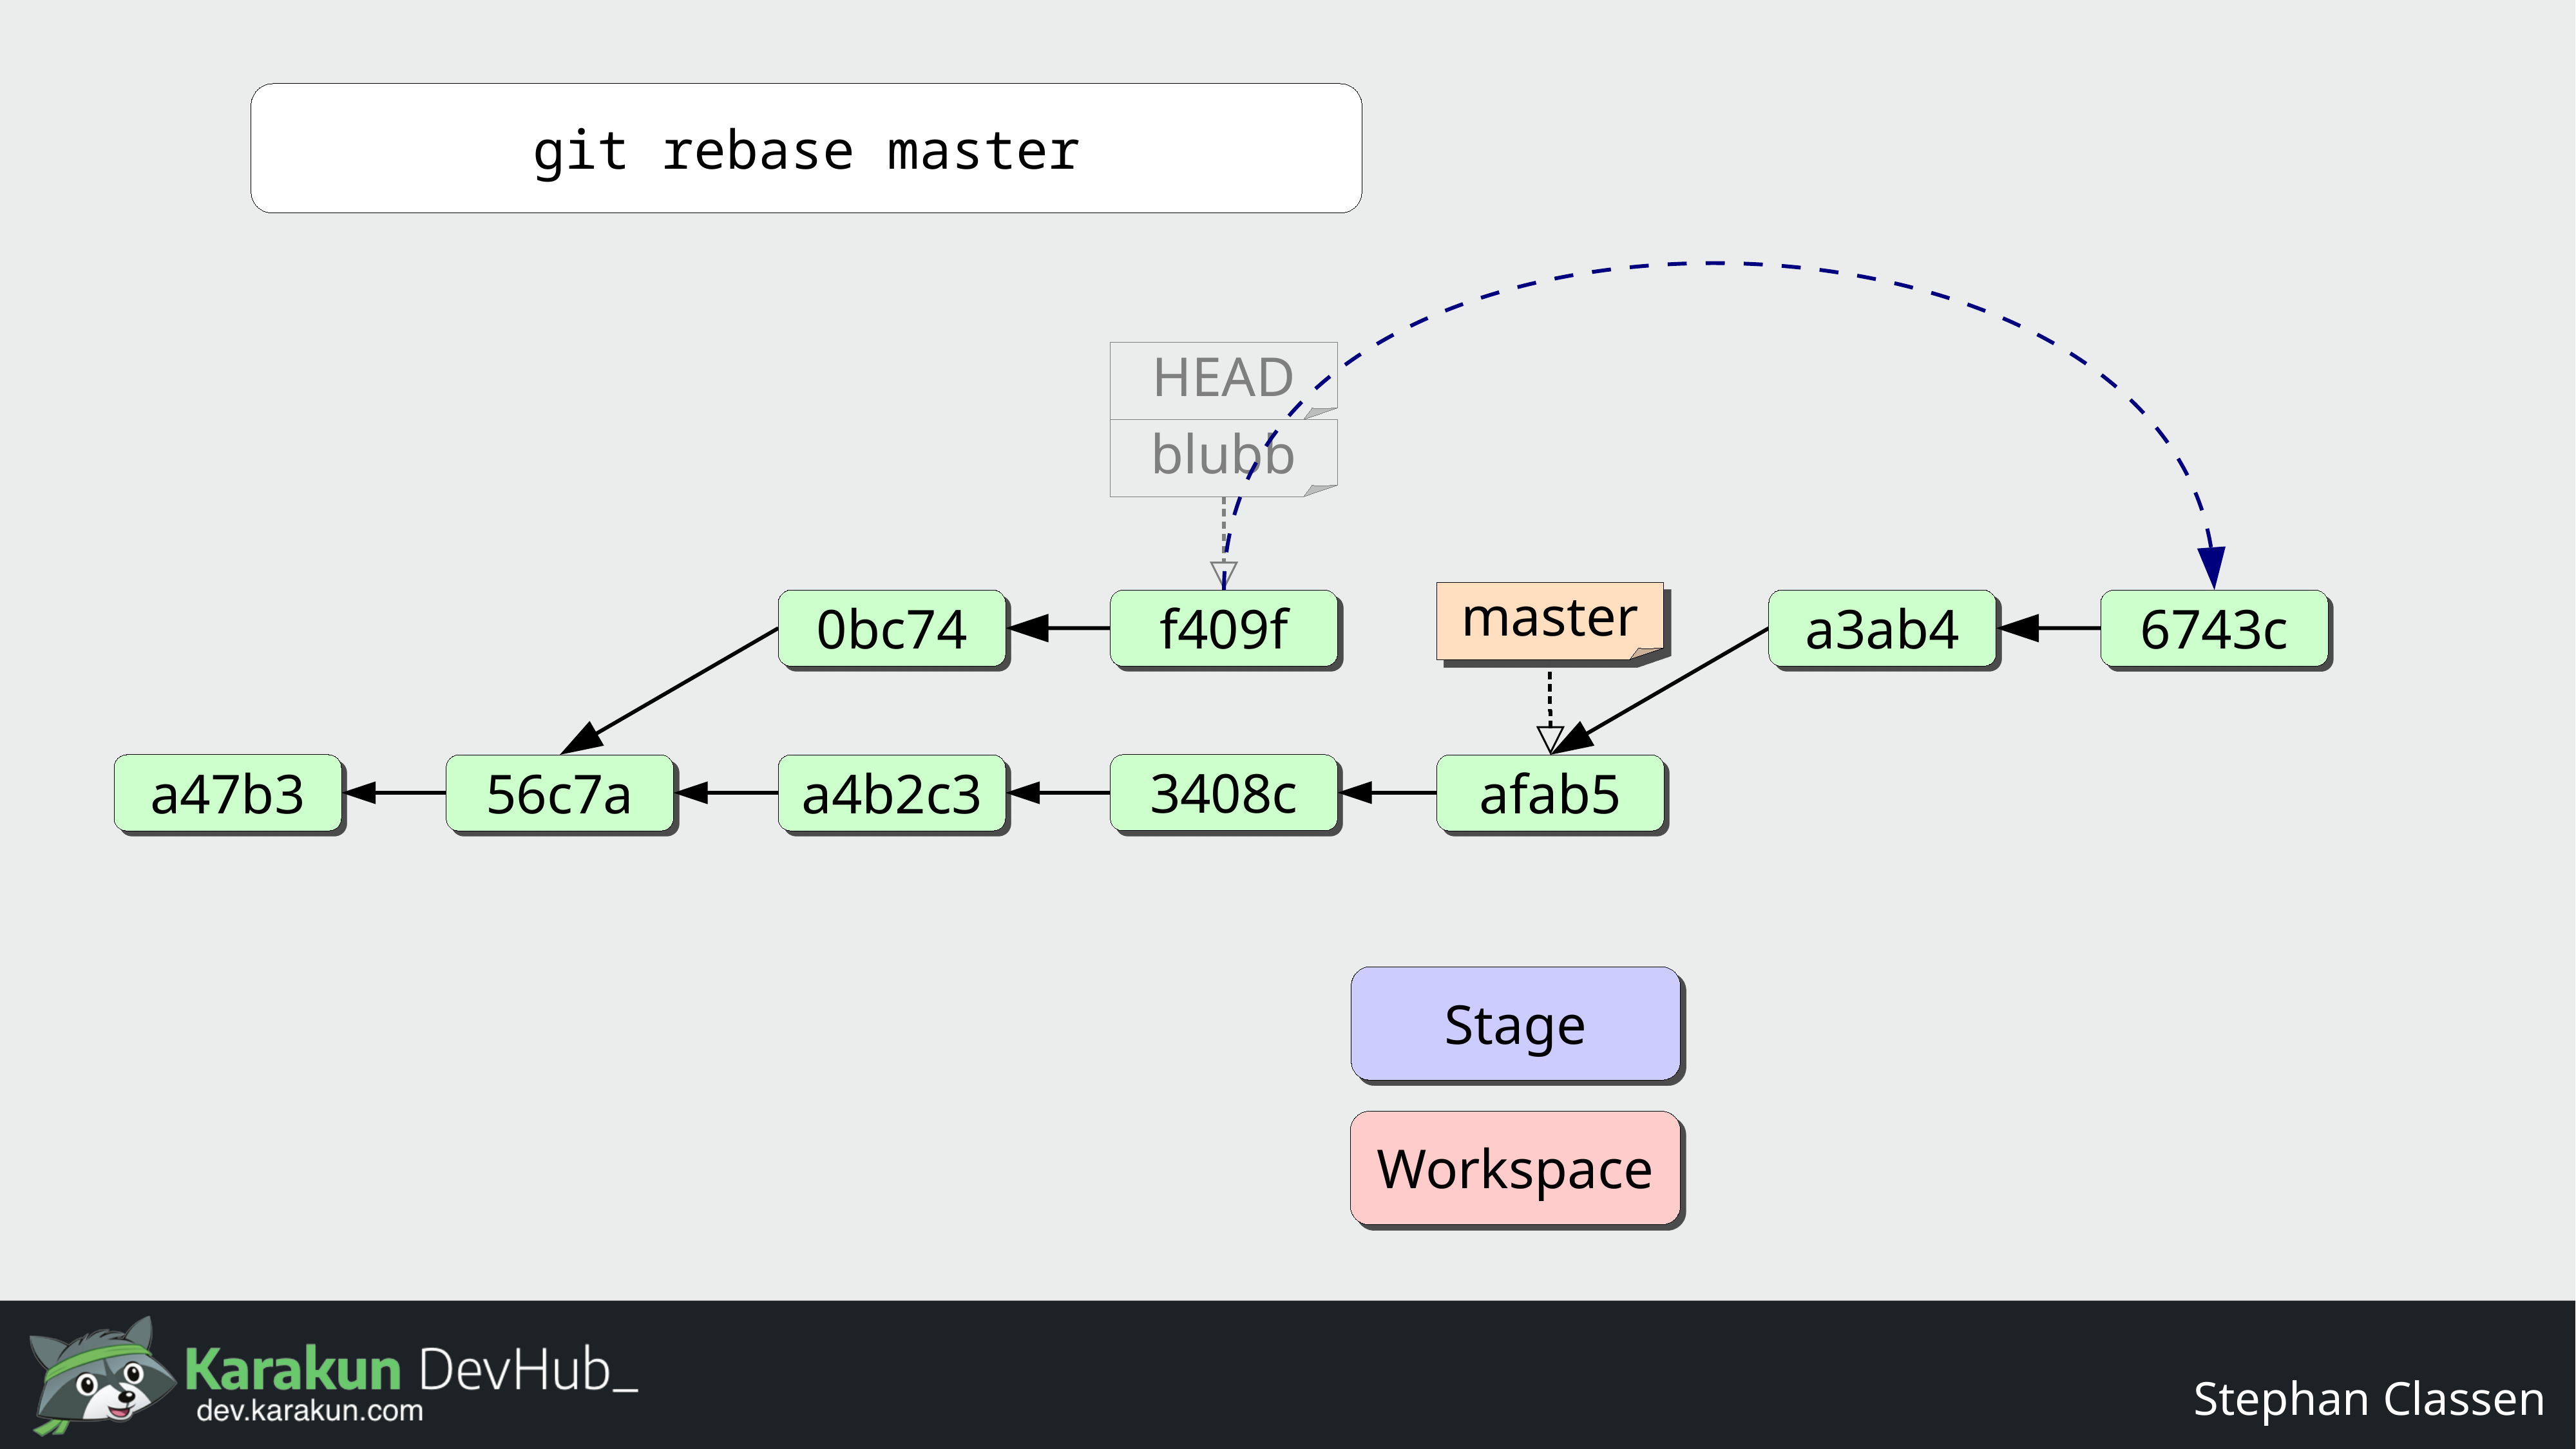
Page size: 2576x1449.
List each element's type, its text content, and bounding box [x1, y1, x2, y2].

text_box master [1436, 582, 1664, 660]
text_box afab5 [1436, 755, 1665, 831]
text_box f409f [1110, 590, 1338, 667]
picture [30, 1316, 647, 1437]
text_box HEAD [1110, 342, 1338, 419]
text_box [0, 1300, 2575, 1449]
text_box 56c7a [446, 755, 674, 831]
text_box 3408c [1110, 754, 1338, 831]
text_box Stephan Classen [1795, 1361, 2557, 1434]
text_box a4b2c3 [778, 755, 1006, 831]
text_box blubb [1110, 419, 1338, 497]
text_box git rebase master [251, 83, 1362, 213]
text_box Stage [1351, 967, 1681, 1081]
text_box a47b3 [114, 754, 342, 831]
text_box 0bc74 [778, 590, 1006, 667]
text_box 6743c [2101, 590, 2329, 667]
text_box Workspace [1350, 1111, 1681, 1225]
text_box a3ab4 [1768, 590, 1996, 667]
